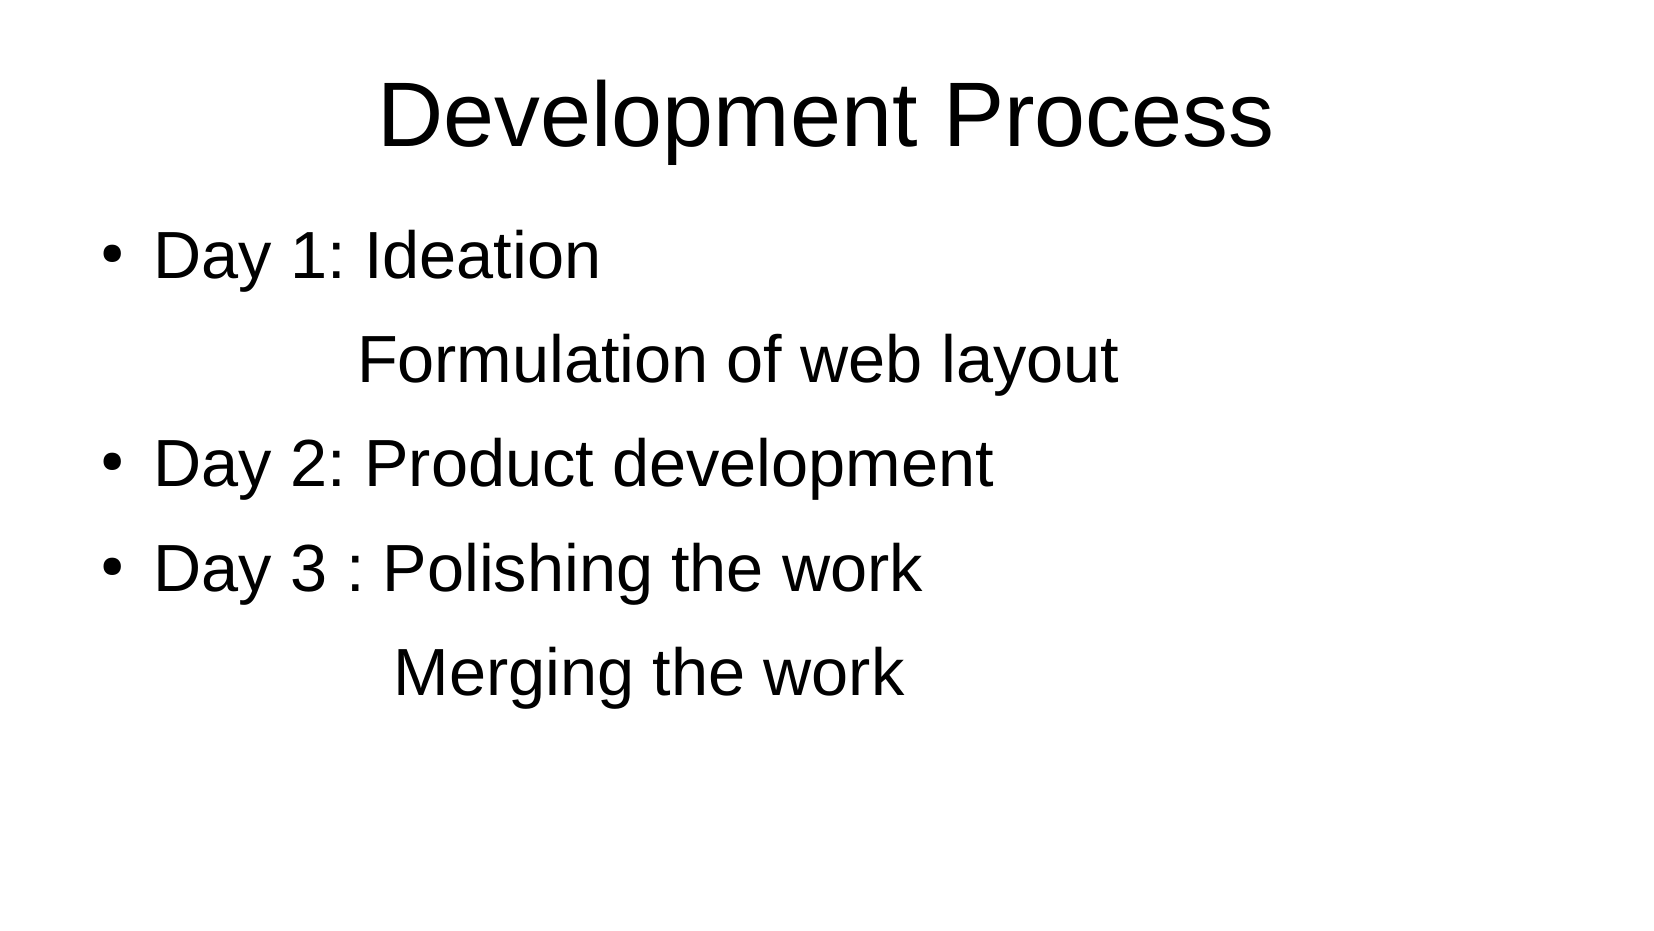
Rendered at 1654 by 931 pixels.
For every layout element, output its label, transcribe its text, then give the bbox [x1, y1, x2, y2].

list Day 1: Ideation Formulation of web layout Day 2: Product development Day 3 : Polishing the work Merging the work [82, 217, 1571, 758]
title Development Process [82, 37, 1571, 193]
